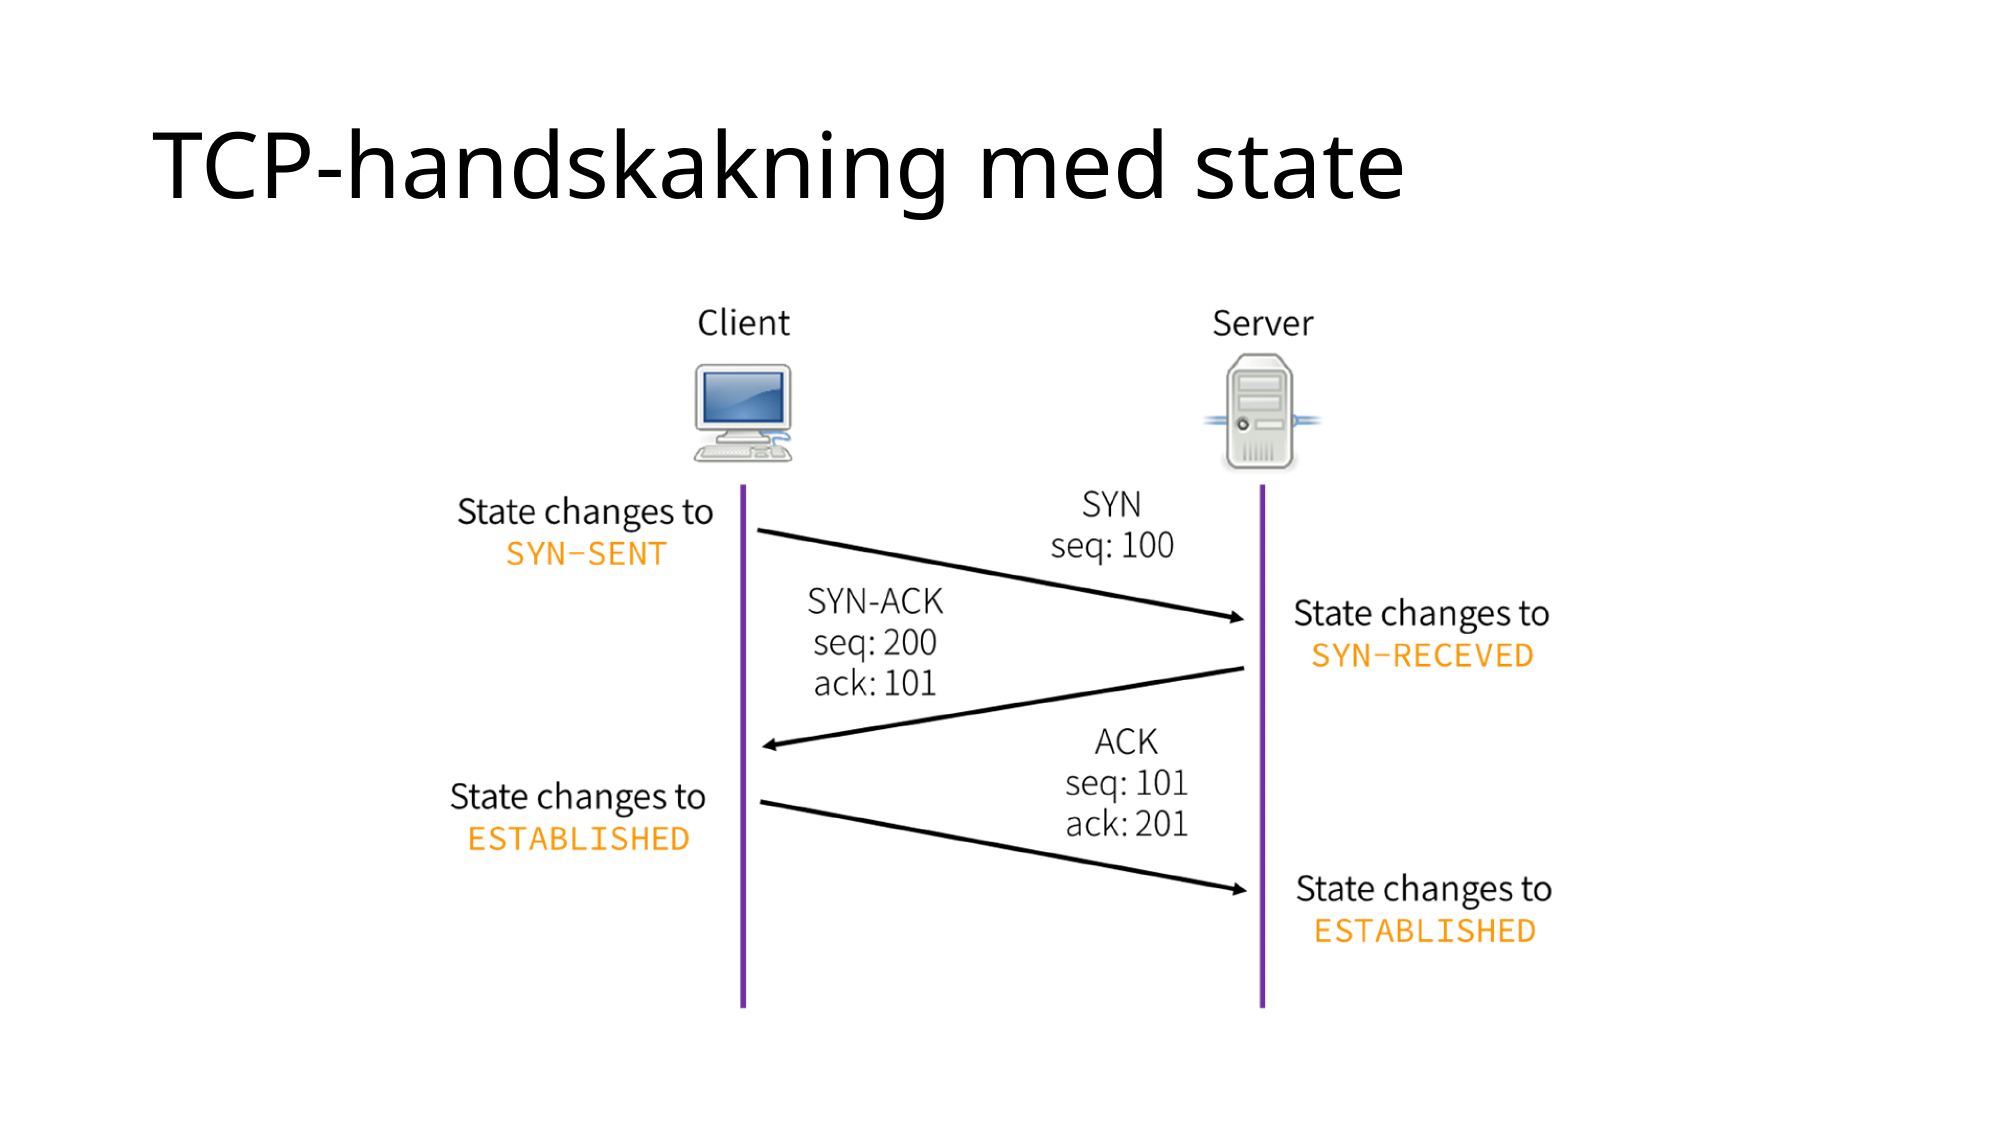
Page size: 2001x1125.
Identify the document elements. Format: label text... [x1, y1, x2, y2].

title TCP-handskakning med state [137, 59, 1863, 278]
picture [443, 299, 1557, 1014]
